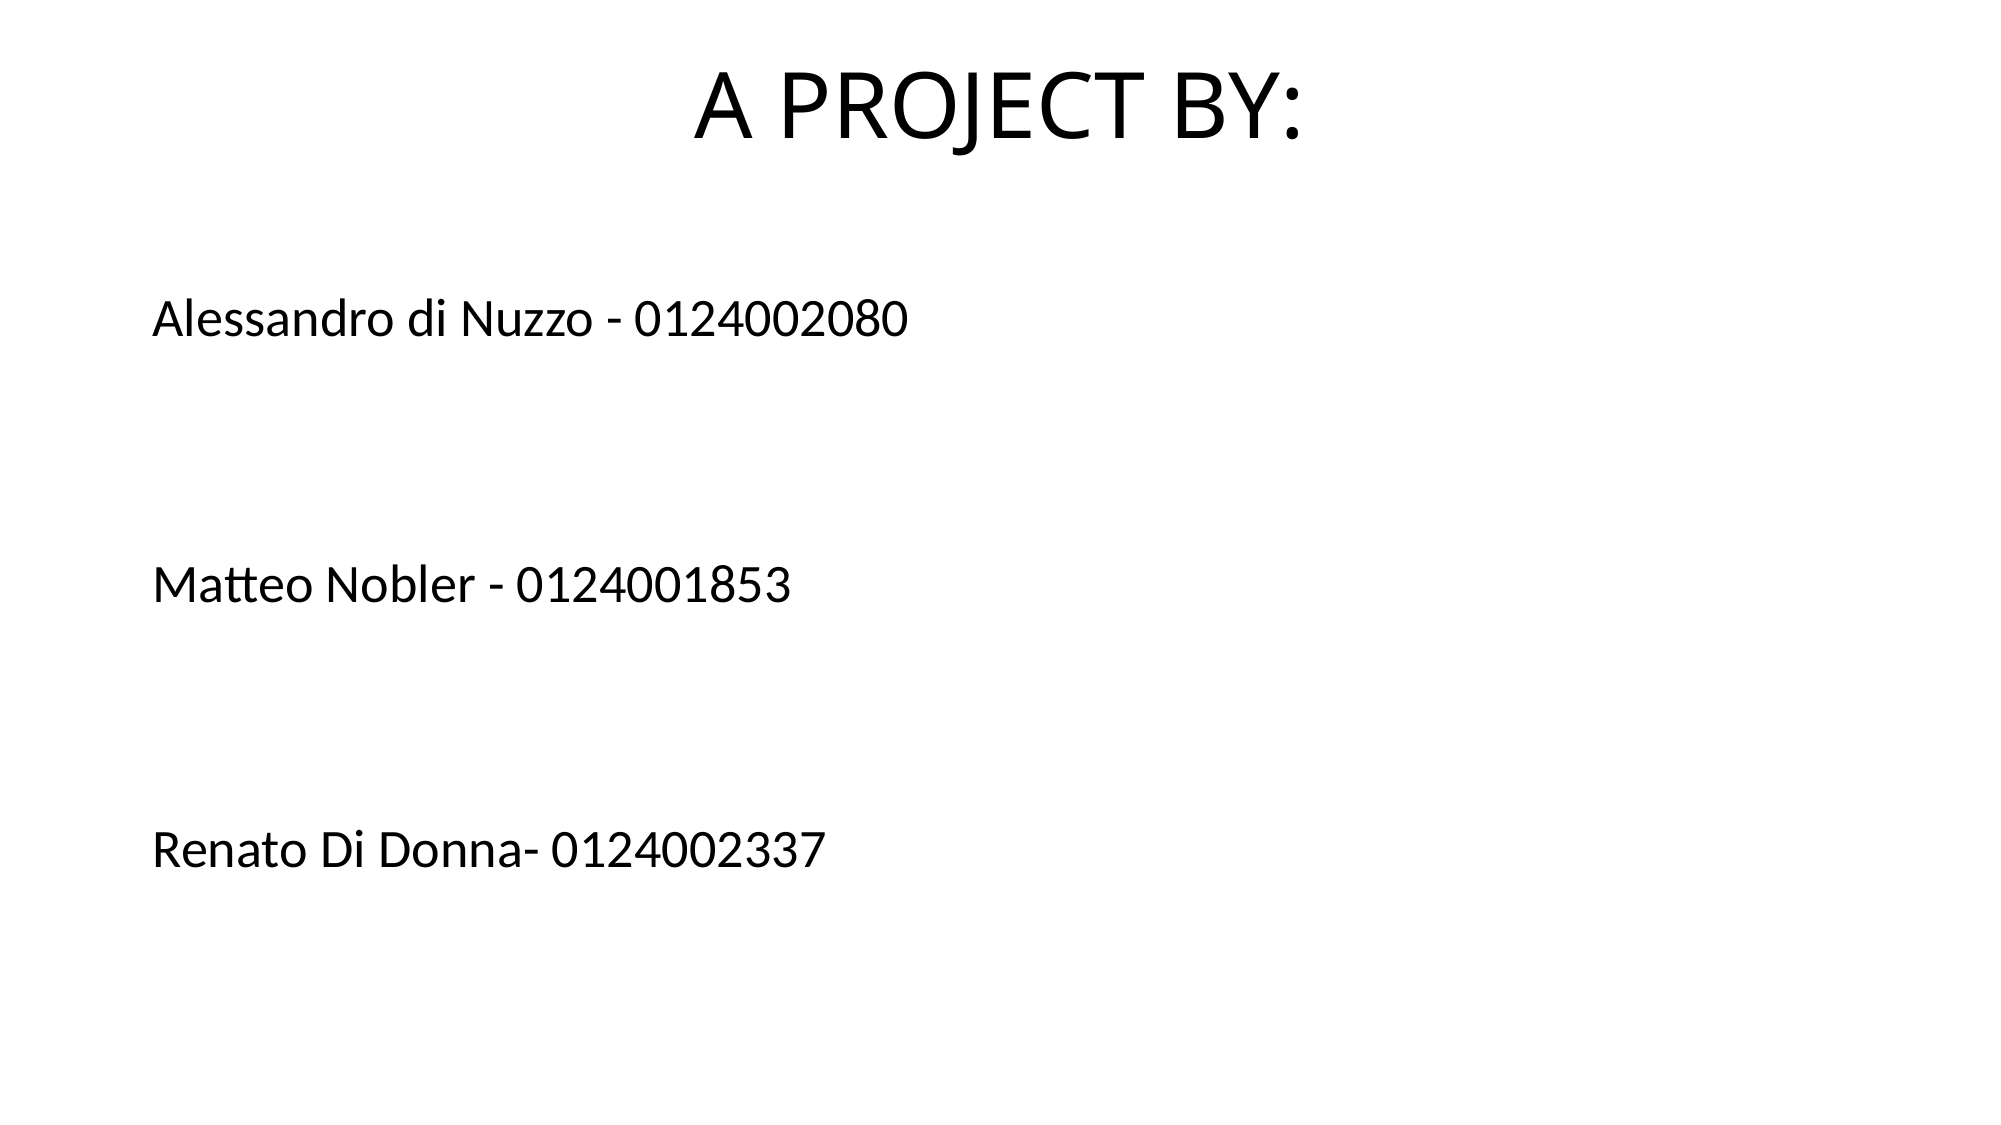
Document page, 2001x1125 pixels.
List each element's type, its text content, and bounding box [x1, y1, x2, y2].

title A PROJECT BY: [137, 0, 1863, 218]
list Alessandro di Nuzzo - 0124002080 Matteo Nobler - 0124001853 Renato Di Donna- 0124002337 [137, 293, 1863, 910]
